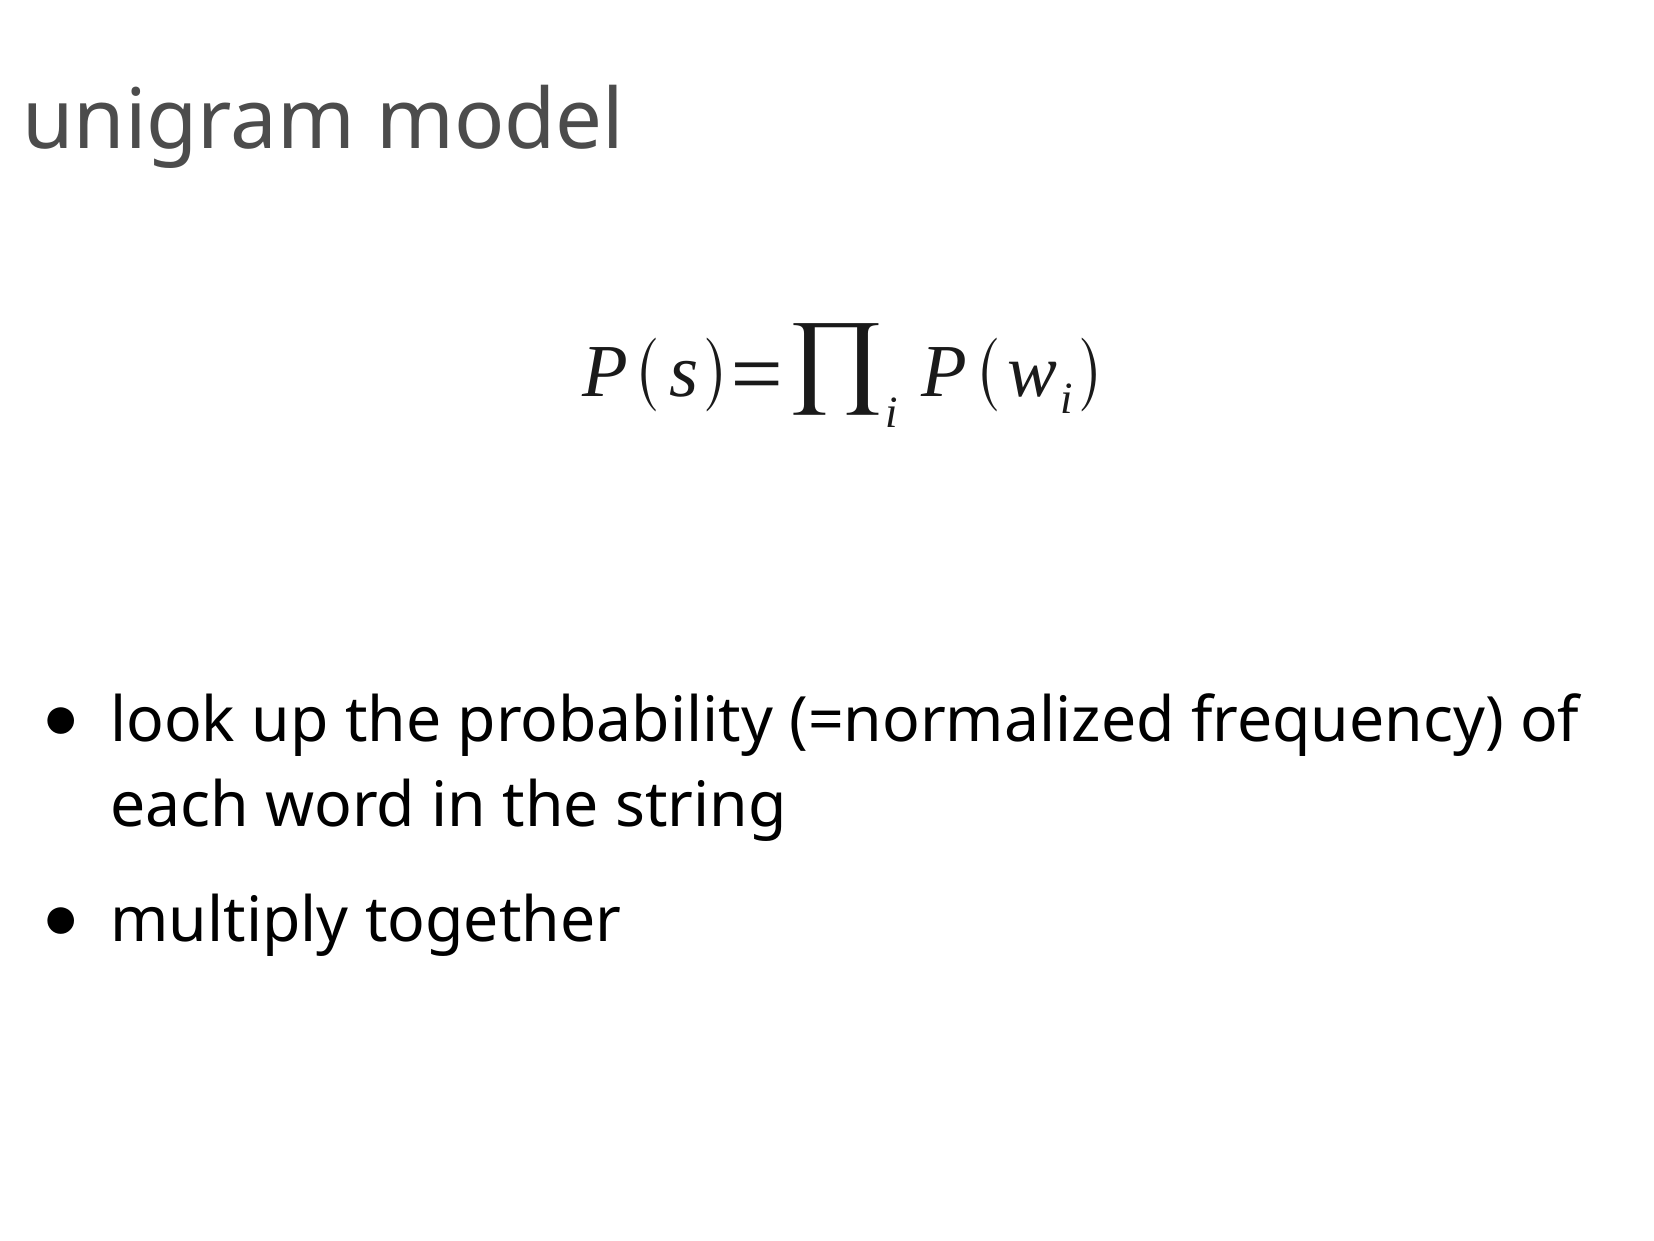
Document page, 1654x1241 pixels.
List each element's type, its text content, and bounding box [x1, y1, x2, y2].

list look up the probability (=normalized frequency) of each word in the string multiply together [25, 476, 1654, 1158]
chart [569, 317, 1109, 437]
title unigram model [22, 19, 1654, 213]
